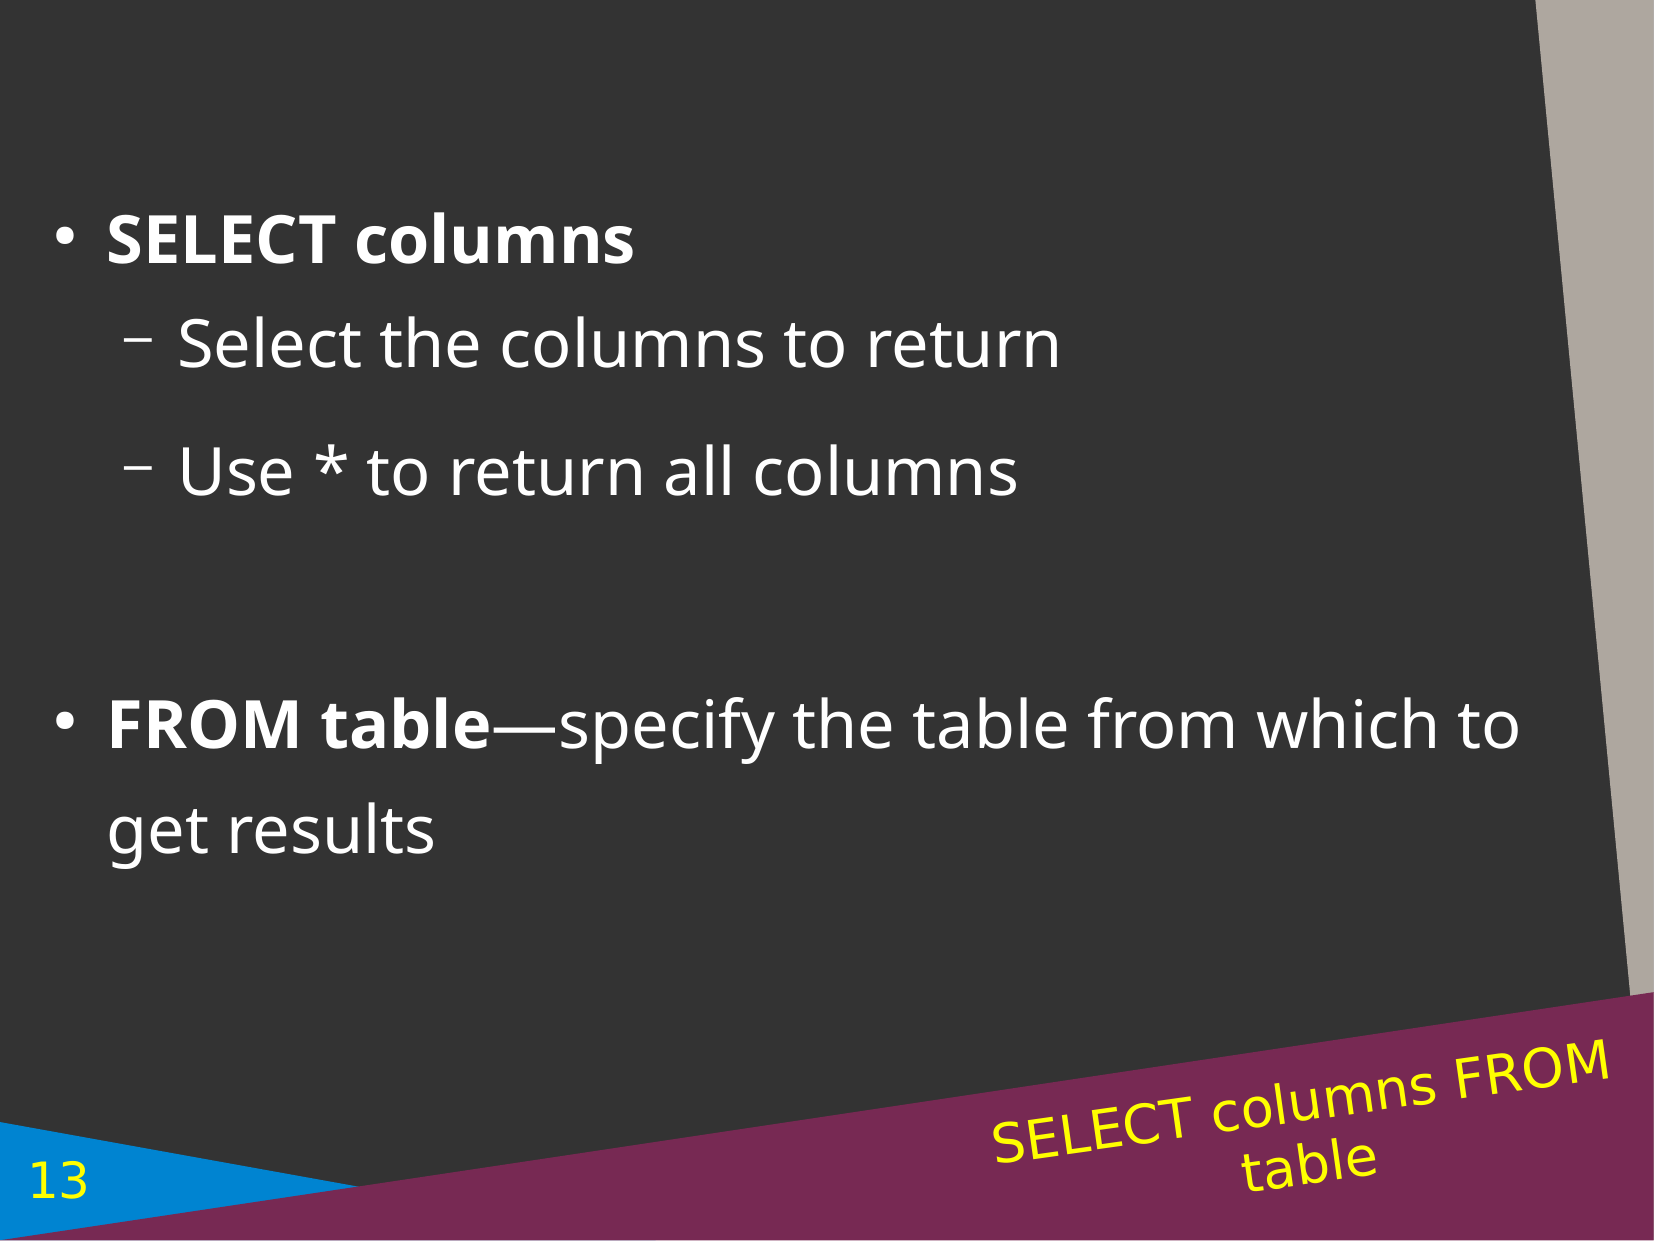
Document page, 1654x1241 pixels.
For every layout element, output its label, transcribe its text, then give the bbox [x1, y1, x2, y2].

title SELECT columns FROM table [956, 995, 1654, 1241]
list SELECT columns Select the columns to return Use * to return all columns FROM table—specify the table from which to get results [35, 59, 1524, 993]
